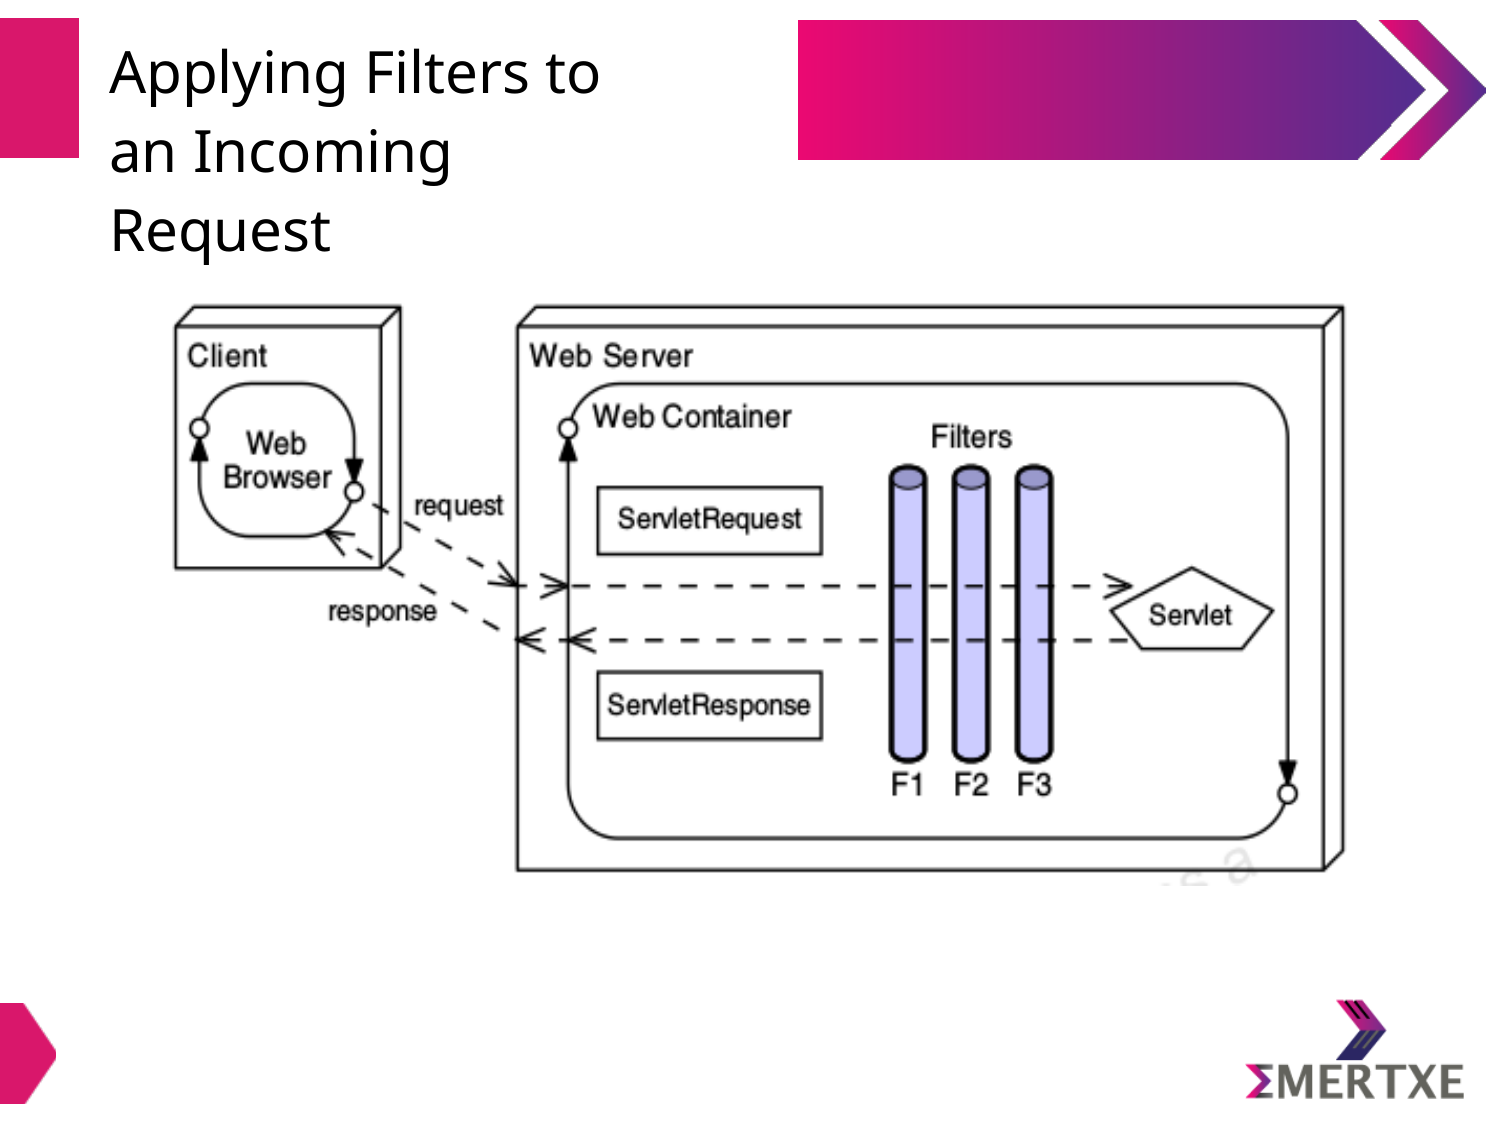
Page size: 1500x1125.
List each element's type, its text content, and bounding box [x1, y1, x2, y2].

picture [798, 20, 1486, 160]
text_box Applying Filters to an Incoming Request [94, 23, 686, 243]
picture [129, 271, 1418, 886]
picture [1245, 996, 1465, 1099]
